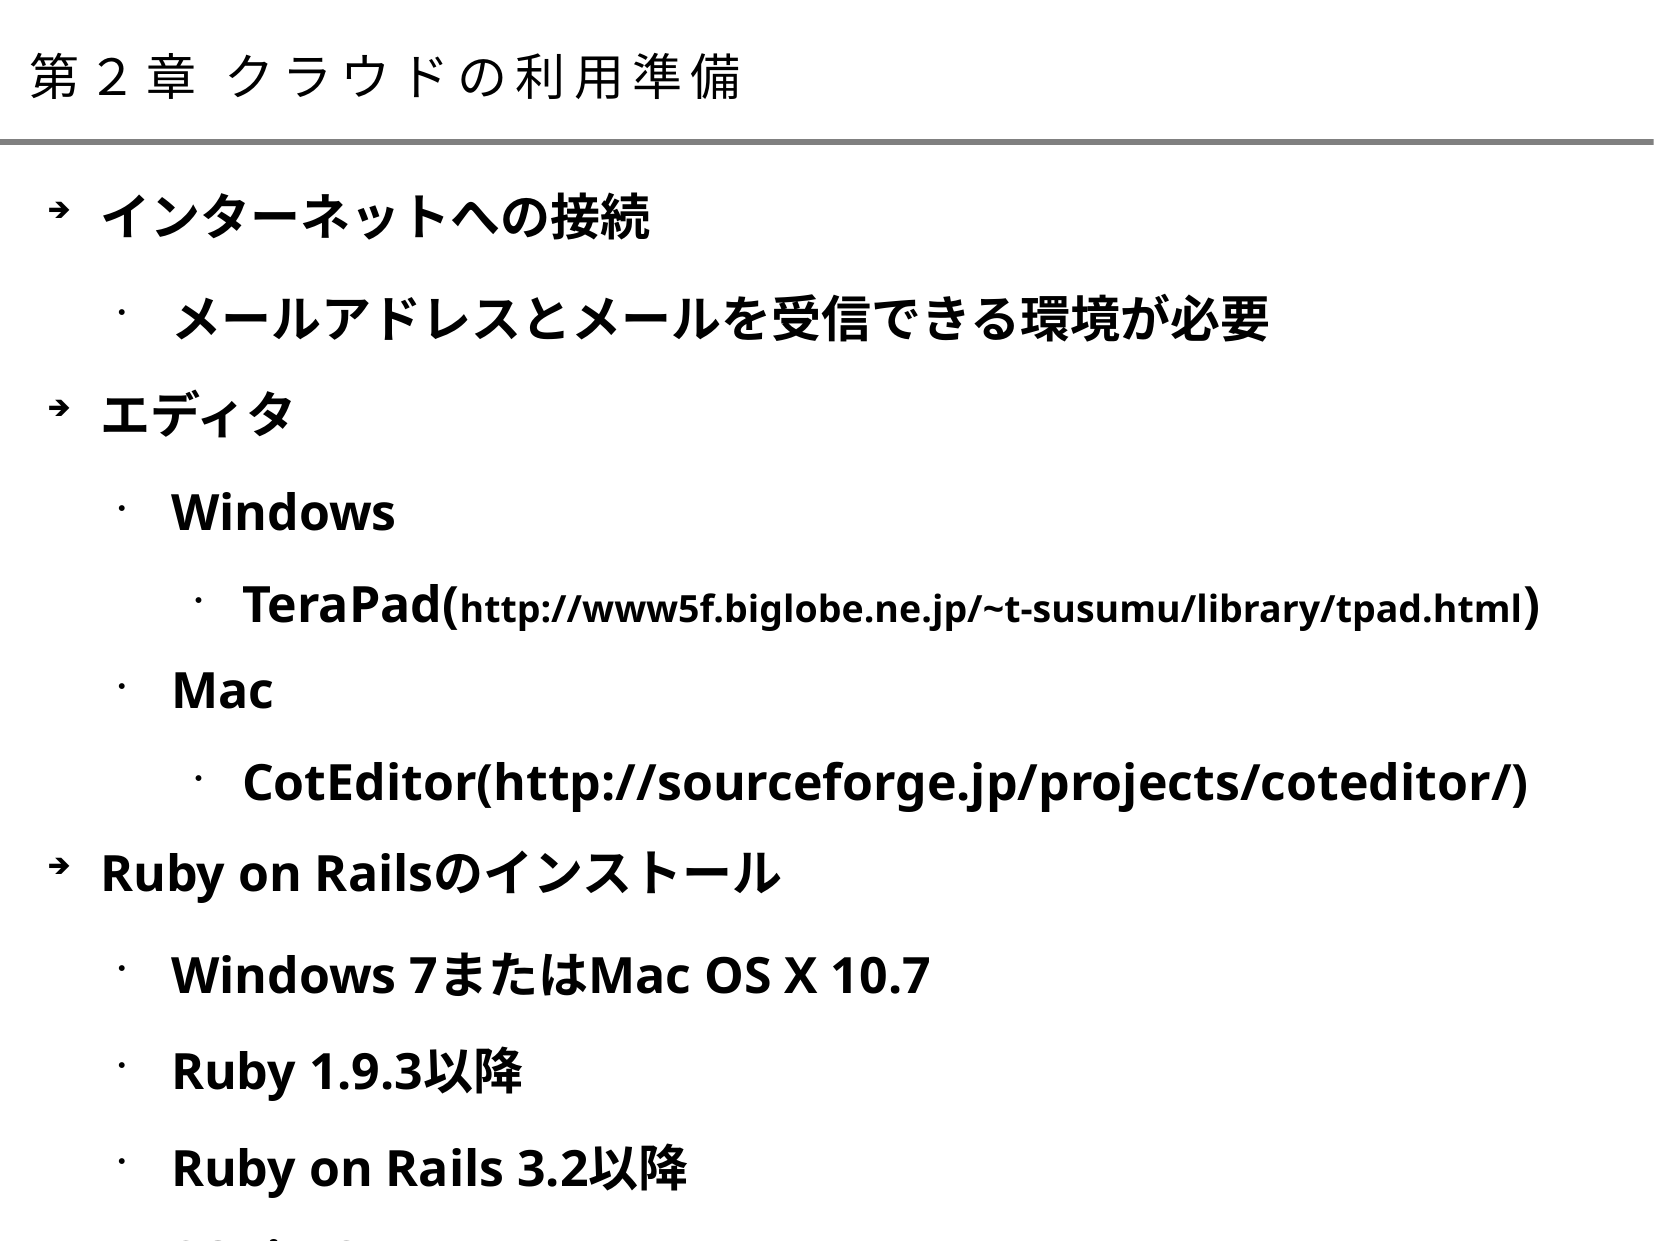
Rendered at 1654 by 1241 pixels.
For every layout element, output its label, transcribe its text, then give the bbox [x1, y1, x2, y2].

title 第２章 クラウドの利用準備 [29, 29, 1625, 119]
list インターネットへの接続 メールアドレスとメールを受信できる環境が必要 エディタ Windows TeraPad(http://www5f.biglobe.ne.jp/~t-susumu/library/tpad.html) Mac CotEditor(http://sourceforge.jp/projects/coteditor/) Ruby on Railsのインストール Windows 7またはMac OS X 10.7 Ruby 1.9.3以降 Ruby on Rails 3.2以降 SQLite3 ※RailsInstaller(http://railsinstaller.org)をインストールすればOK [29, 177, 1625, 1152]
